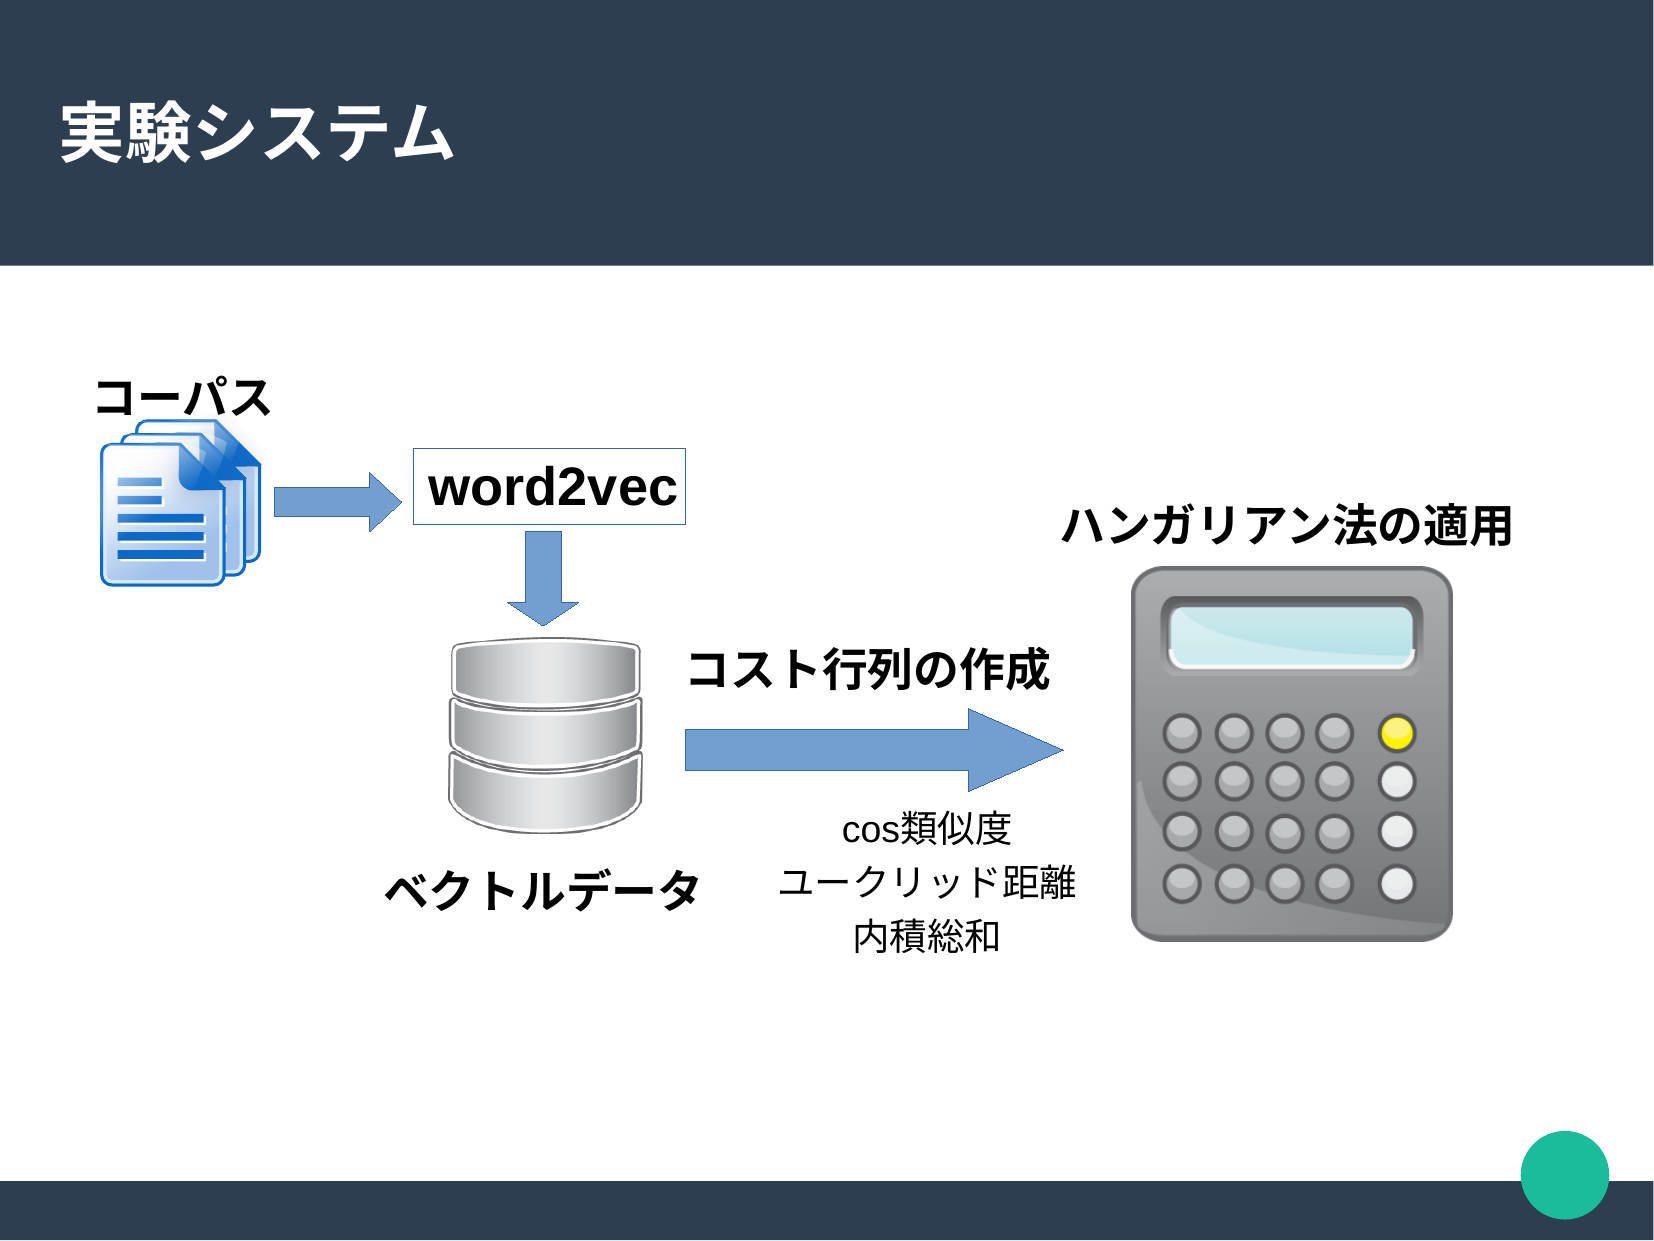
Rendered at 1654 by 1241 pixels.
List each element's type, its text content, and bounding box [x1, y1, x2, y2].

text_box cos類似度 ユークリッド距離 内積総和 [755, 791, 1099, 949]
text_box [274, 472, 402, 532]
text_box ベクトルデータ [354, 848, 733, 933]
text_box ハンガリアン法の適用 [1015, 482, 1560, 566]
text_box [685, 710, 1064, 791]
title 実験システム [59, 49, 1595, 207]
text_box word2vec [413, 448, 697, 525]
text_box コスト行列の作成 [649, 625, 1087, 710]
picture [1131, 566, 1453, 942]
text_box [507, 531, 579, 626]
picture [448, 637, 643, 834]
picture [82, 427, 275, 594]
text_box コーパス [70, 354, 296, 438]
